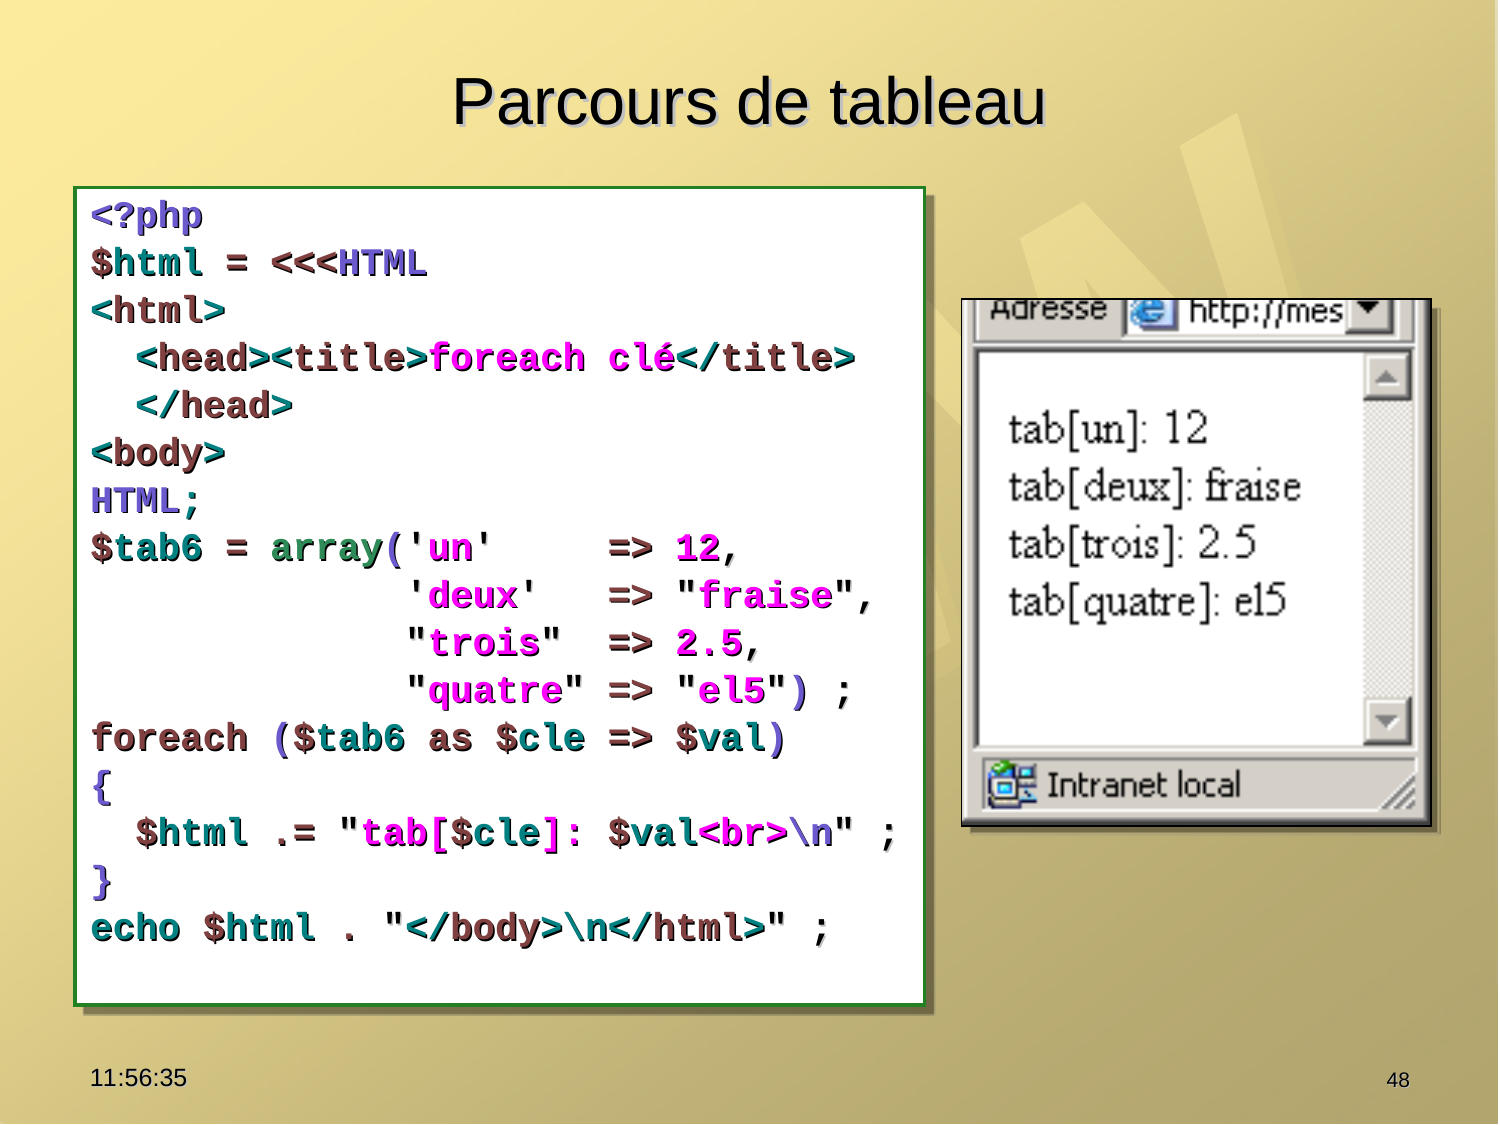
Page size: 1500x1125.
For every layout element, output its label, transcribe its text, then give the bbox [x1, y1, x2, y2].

picture [962, 299, 1431, 826]
title Parcours de tableau [50, 45, 1450, 150]
list <?php $html = <<<HTML <html> <head><title>foreach clé</title> </head> <body> HTML; $tab6 = array('un' => 12, 'deux' => "fraise", "trois" => 2.5, "quatre" => "el5") ; foreach ($tab6 as $cle => $val) { $html .= "tab[$cle]: $val<br>\n" ; } echo $html . "</body>\n</html>" ; [74, 187, 925, 1005]
text_box <numéro> [1074, 1058, 1426, 1100]
text_box 18:45:30 [74, 1058, 426, 1100]
